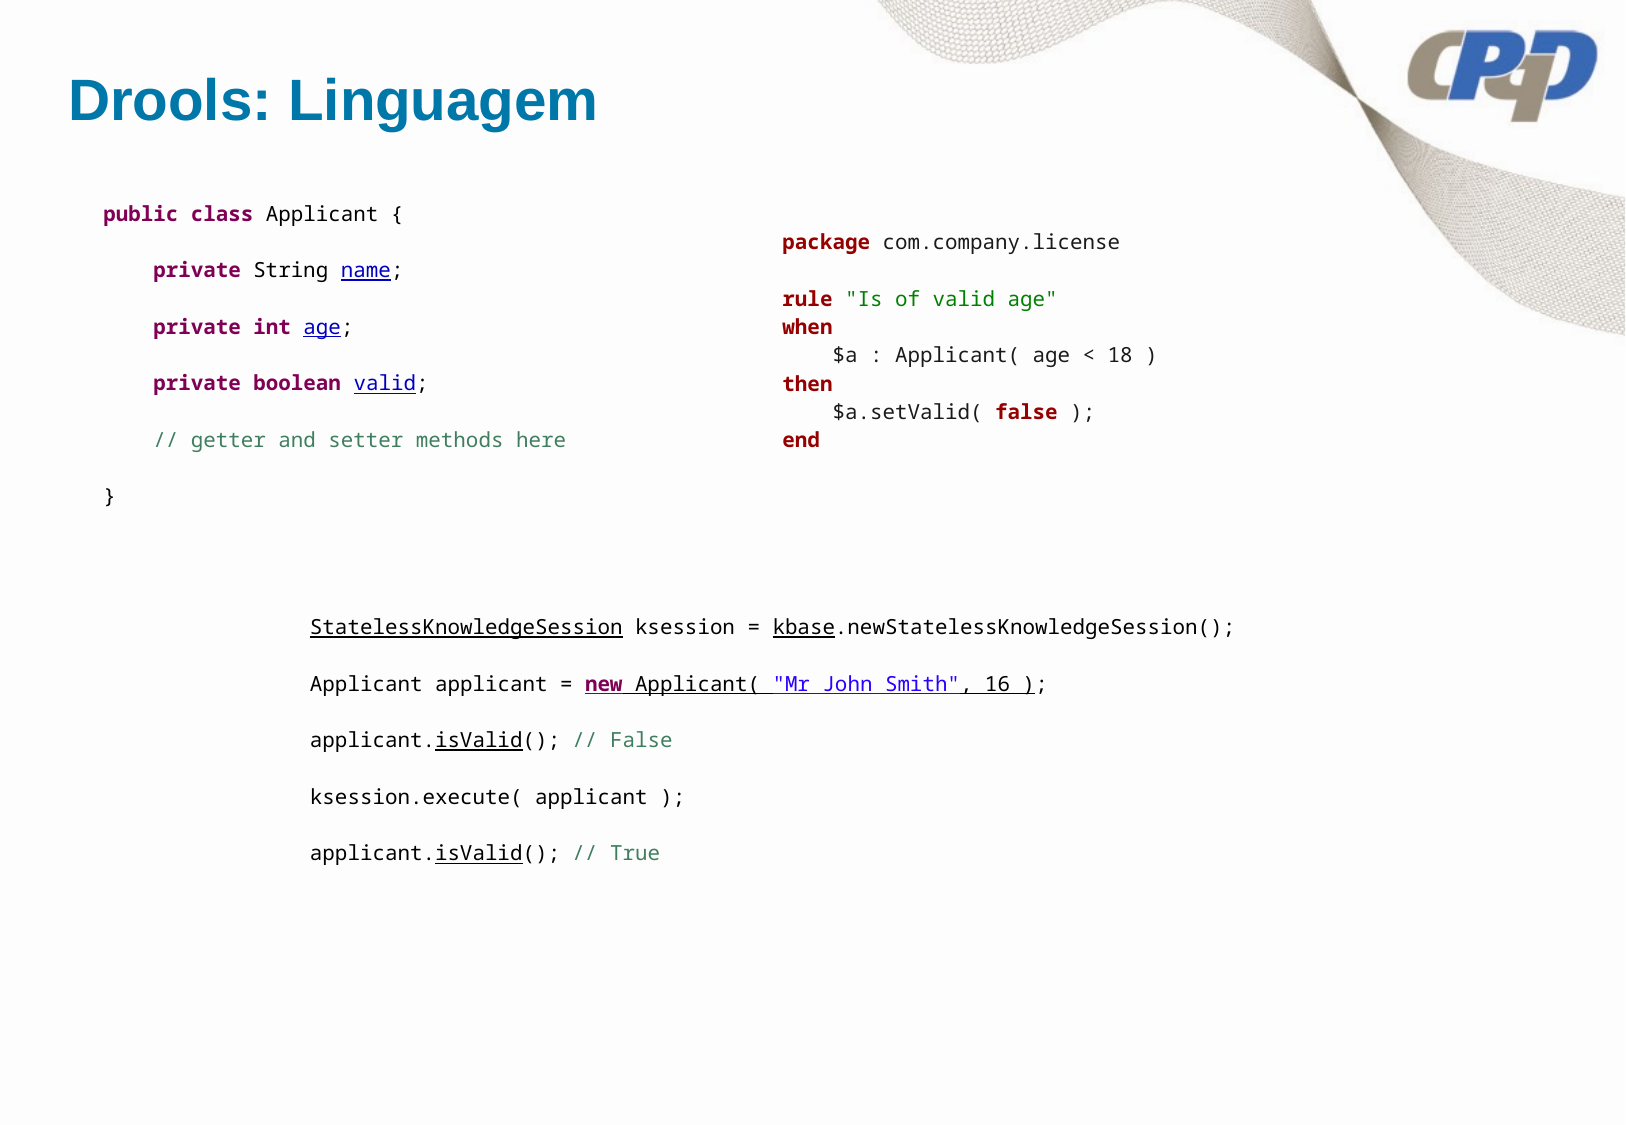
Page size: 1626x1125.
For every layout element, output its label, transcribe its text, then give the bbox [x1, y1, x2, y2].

text_box public class Applicant { private String name; private int age; private boolean valid; // getter and setter methods here } [88, 213, 591, 496]
text_box package com.company.license rule "Is of valid age" when $a : Applicant( age < 18 ) then $a.setValid( false ); end [767, 236, 1173, 446]
picture [0, 0, 1626, 1125]
text_box StatelessKnowledgeSession ksession = kbase.newStatelessKnowledgeSession(); Applicant applicant = new Applicant( "Mr John Smith", 16 ); applicant.isValid(); // False ksession.execute( applicant ); applicant.isValid(); // True [295, 622, 1250, 857]
title Drools: Linguagem [68, 64, 1288, 136]
